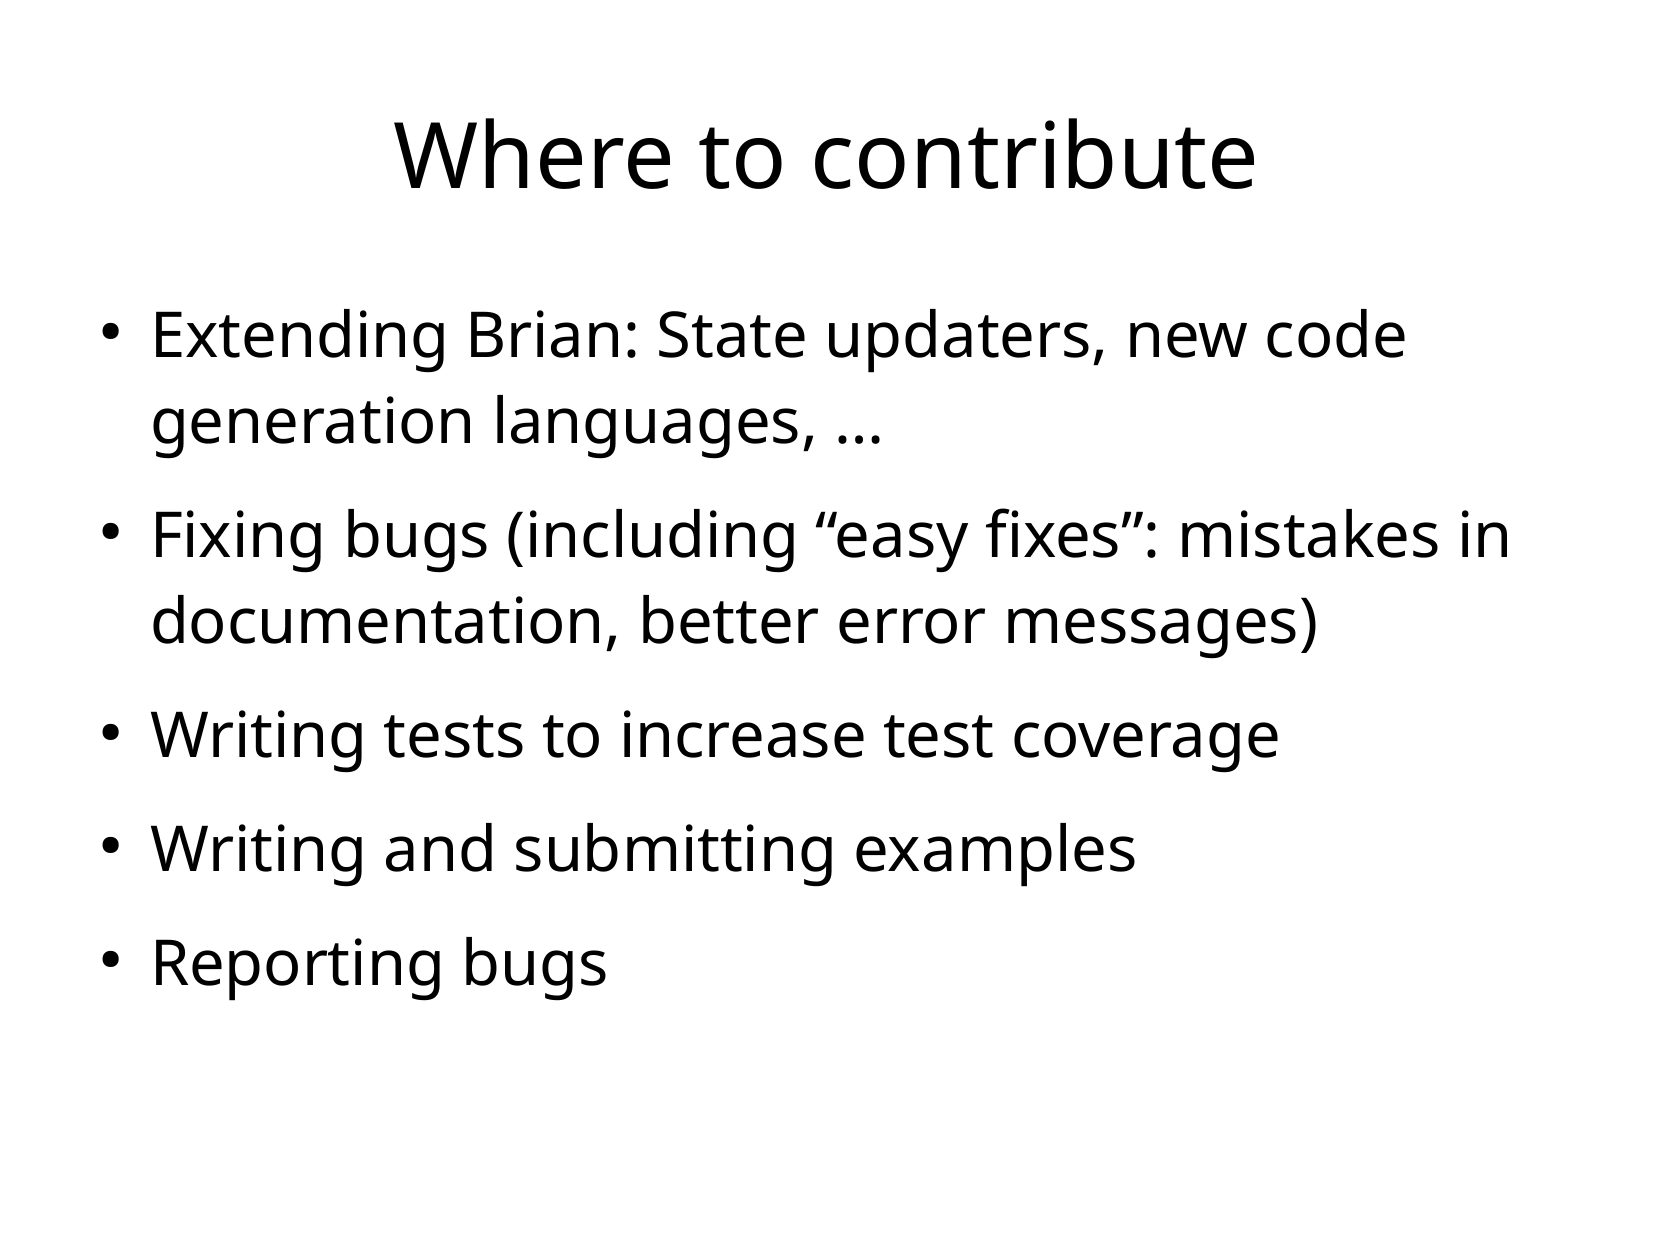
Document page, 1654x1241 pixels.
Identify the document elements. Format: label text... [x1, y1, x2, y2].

title Where to contribute [82, 49, 1571, 257]
list Extending Brian: State updaters, new code generation languages, … Fixing bugs (including “easy fixes”: mistakes in documentation, better error messages) Writing tests to increase test coverage Writing and submitting examples Reporting bugs [82, 290, 1571, 1010]
